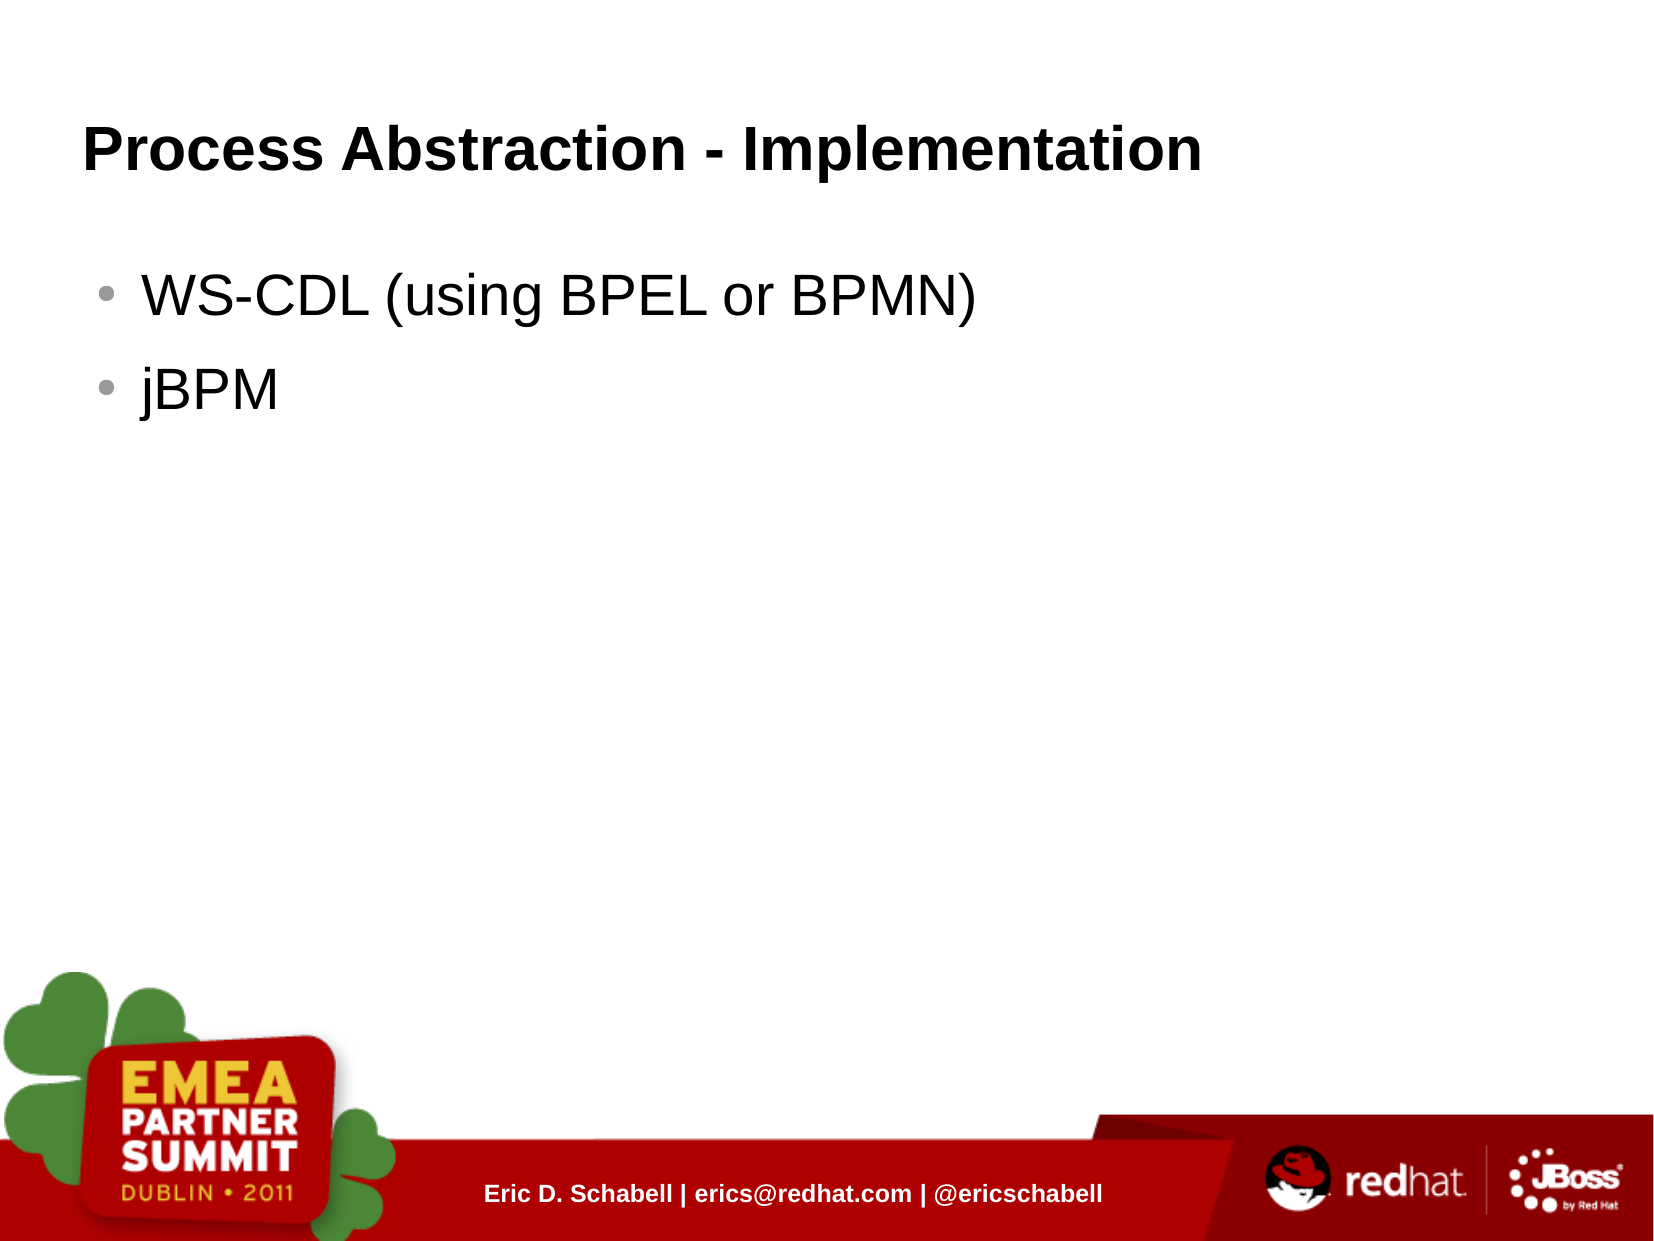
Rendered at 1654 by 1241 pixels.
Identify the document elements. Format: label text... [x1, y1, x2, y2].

list WS-CDL (using BPEL or BPMN) jBPM [80, 262, 1570, 1042]
title Process Abstraction - Implementation [82, 62, 1571, 236]
picture [0, 972, 1654, 1241]
